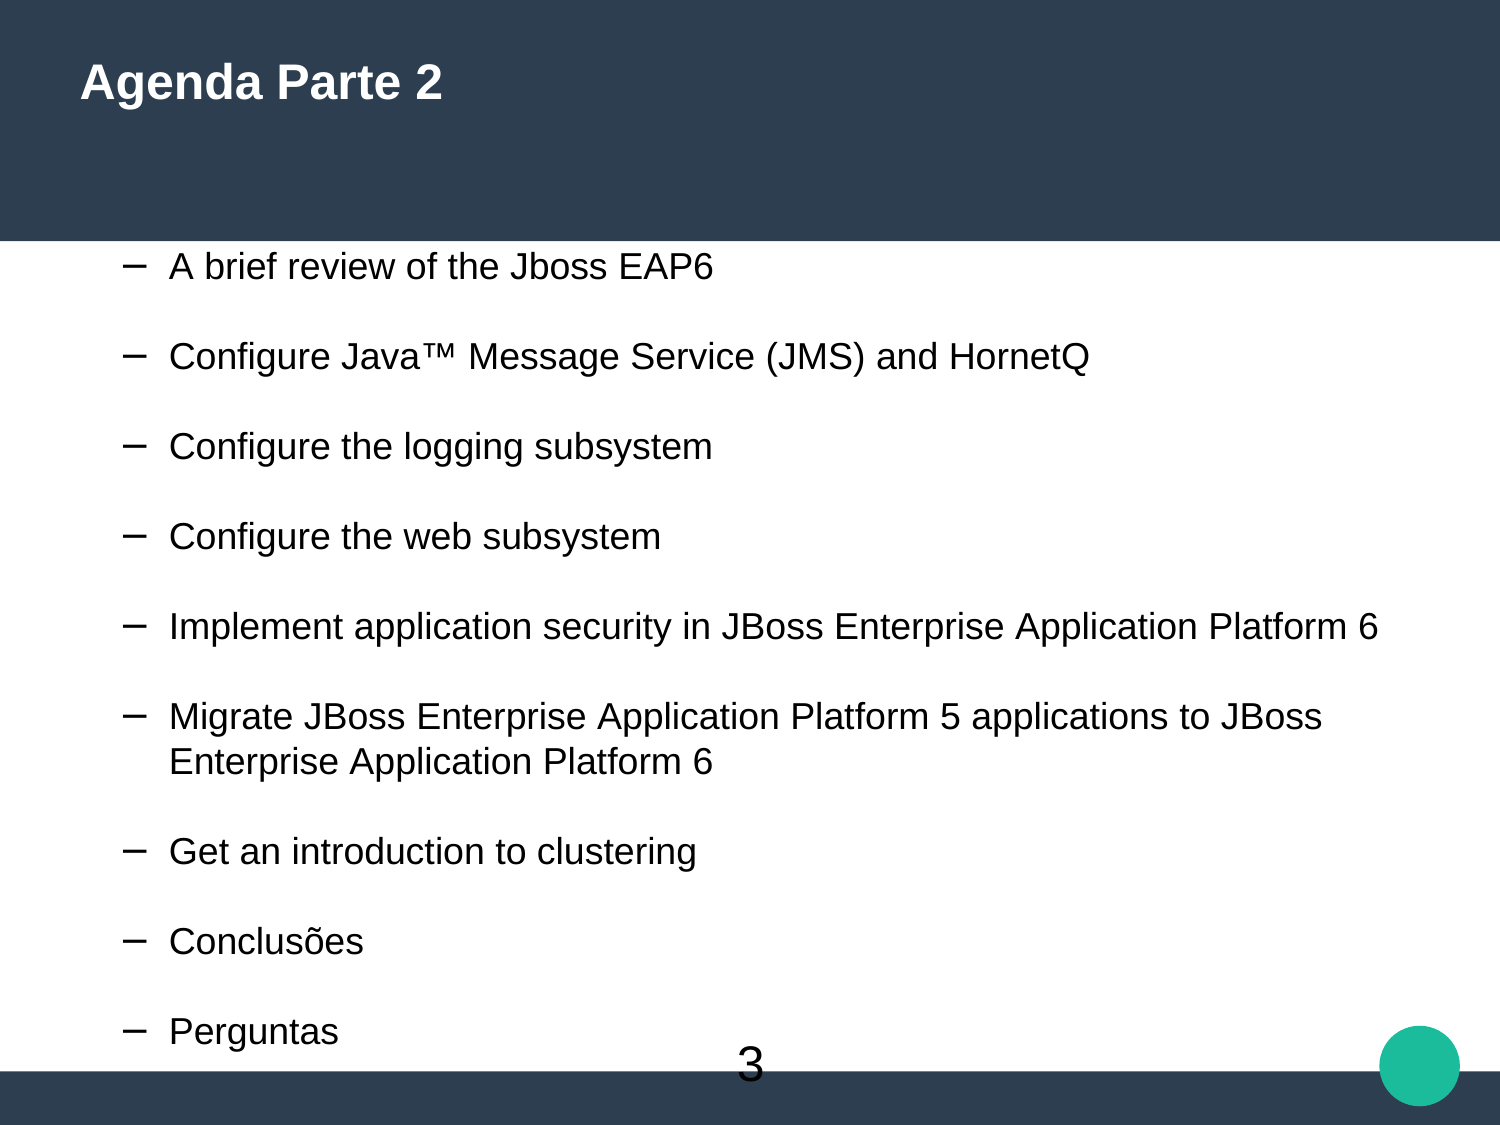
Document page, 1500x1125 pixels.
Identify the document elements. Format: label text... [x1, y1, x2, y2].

text_box A brief review of the Jboss EAP6 Configure Java™ Message Service (JMS) and HornetQ Configure the logging subsystem Configure the web subsystem Implement application security in JBoss Enterprise Application Platform 6 Migrate JBoss Enterprise Application Platform 5 applications to JBoss Enterprise Application Platform 6 Get an introduction to clustering Conclusões Perguntas [29, 189, 1412, 1075]
text_box <number> [575, 1023, 926, 1102]
text_box Agenda Parte 2 [64, 41, 585, 118]
